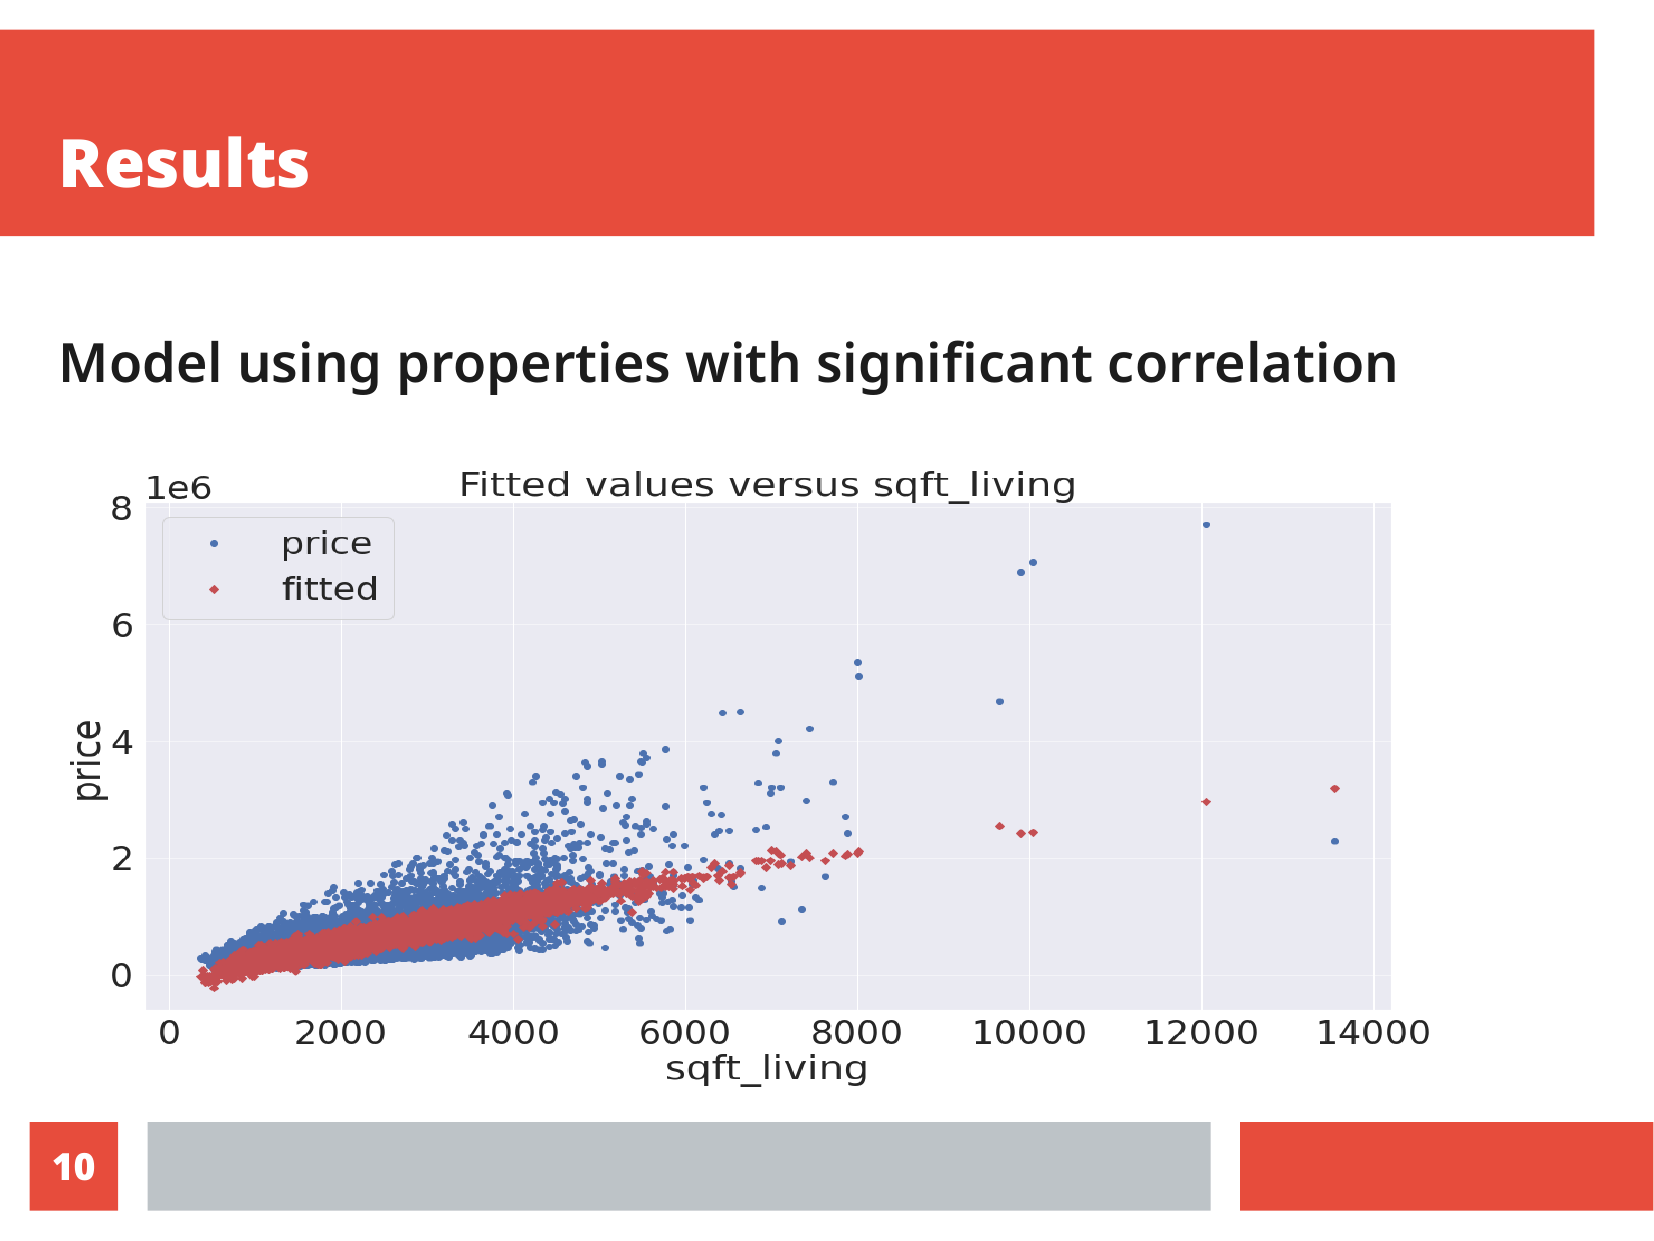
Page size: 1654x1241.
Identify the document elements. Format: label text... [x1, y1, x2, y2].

picture [60, 464, 1441, 1093]
title Results [59, 59, 1595, 207]
list Model using properties with significant correlation [59, 324, 1565, 1093]
